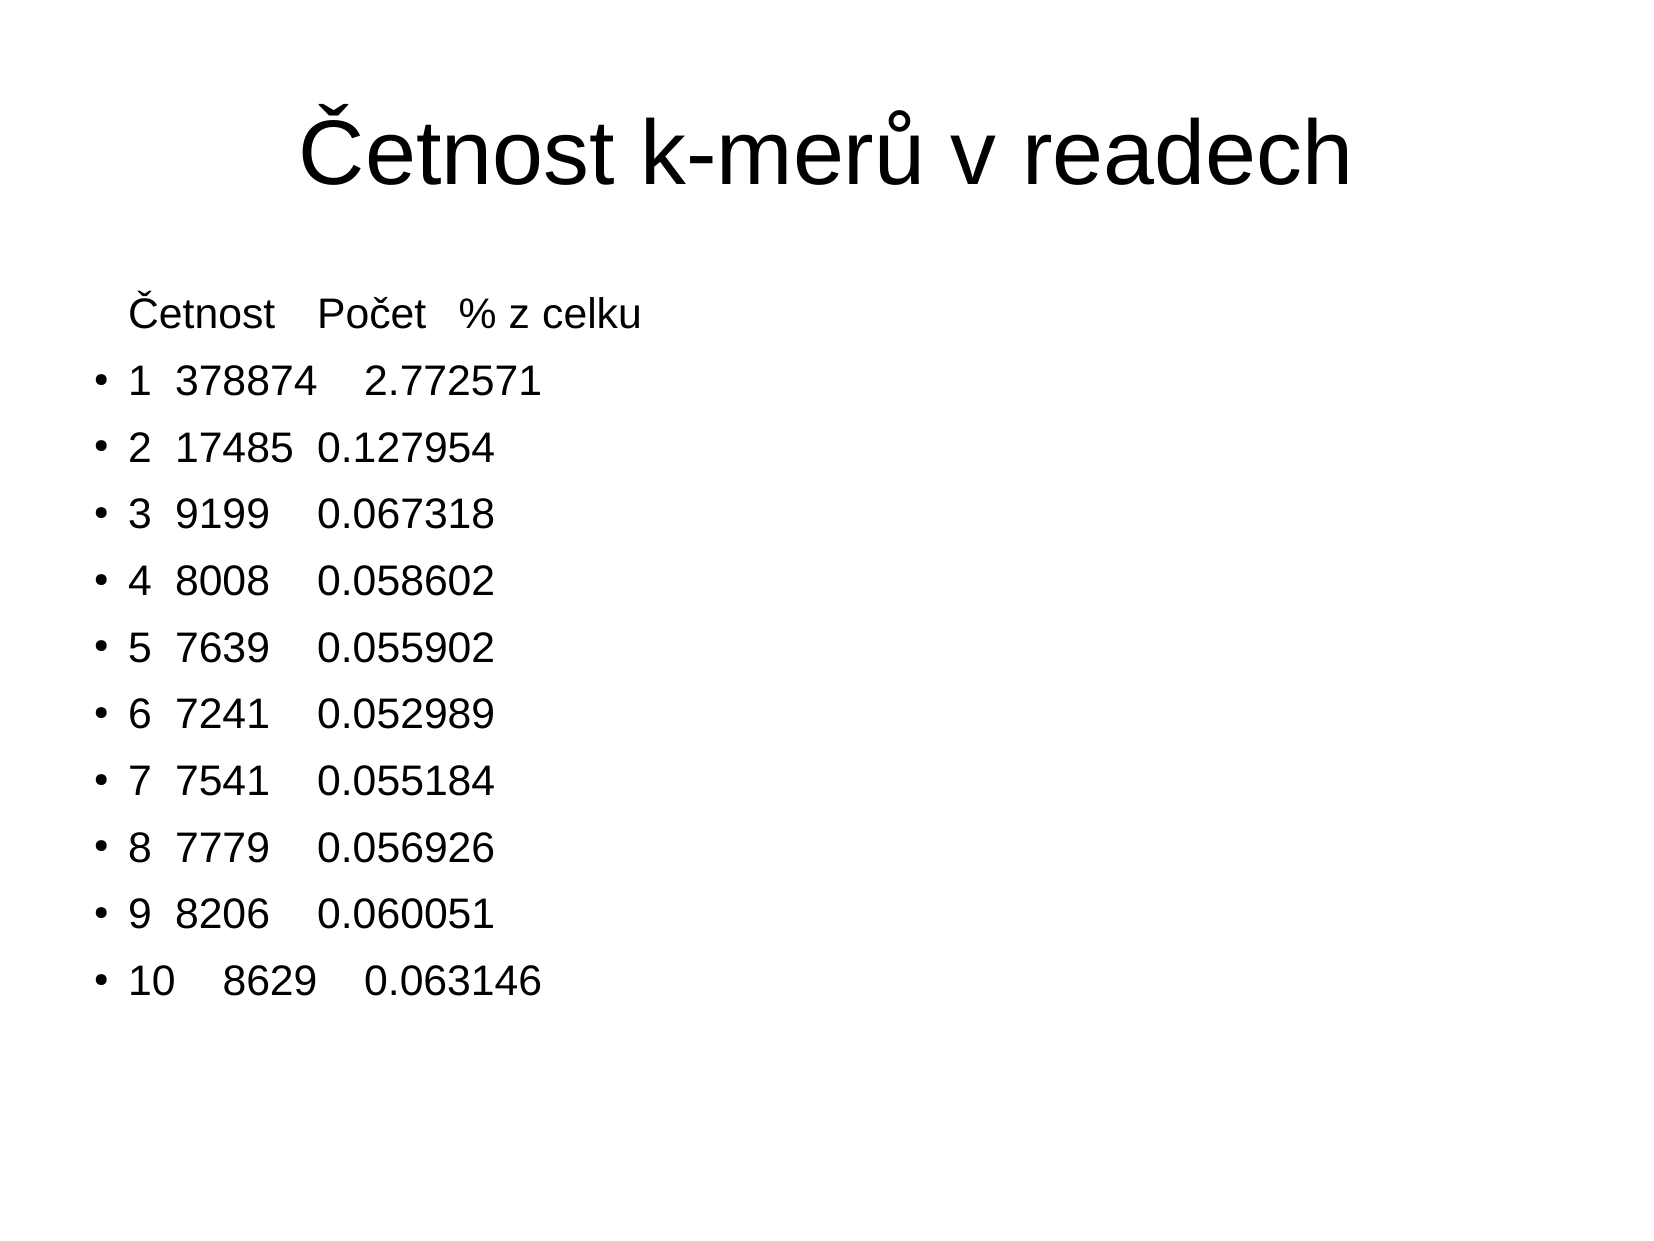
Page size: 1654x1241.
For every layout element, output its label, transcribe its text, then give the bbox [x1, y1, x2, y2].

title Četnost k-merů v readech [82, 49, 1571, 257]
list Četnost Počet % z celku 1 378874 2.772571 2 17485 0.127954 3 9199 0.067318 4 8008 0.058602 5 7639 0.055902 6 7241 0.052989 7 7541 0.055184 8 7779 0.056926 9 8206 0.060051 10 8629 0.063146 [82, 290, 1571, 1010]
